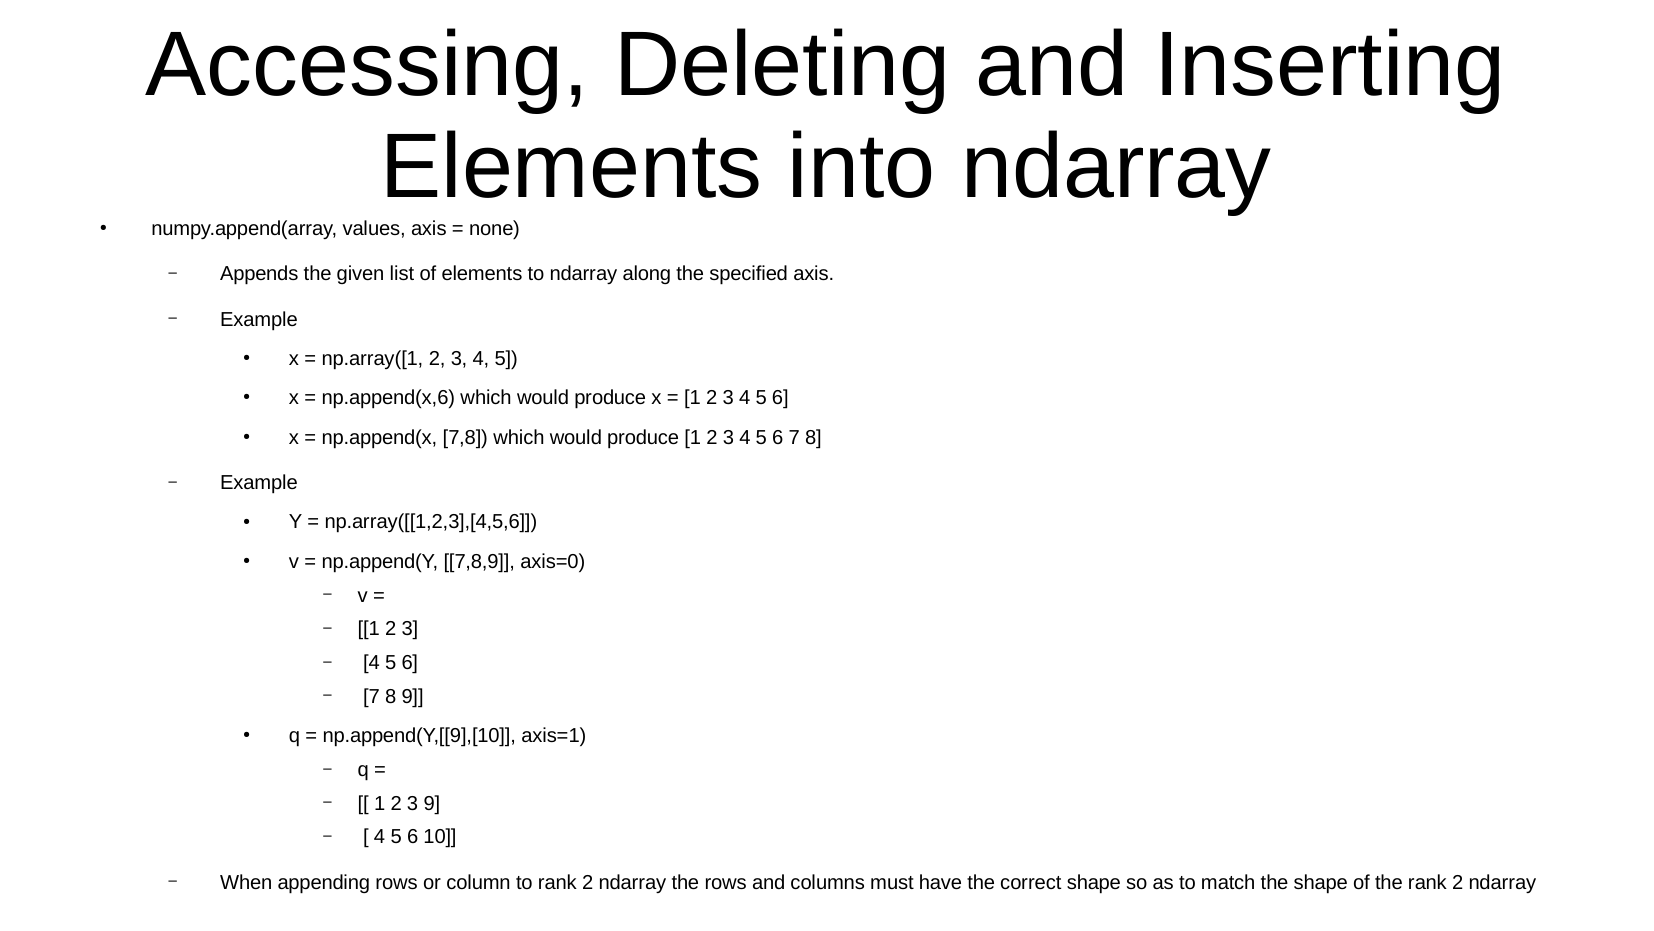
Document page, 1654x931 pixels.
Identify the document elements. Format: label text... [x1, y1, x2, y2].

list numpy.append(array, values, axis = none) Appends the given list of elements to ndarray along the specified axis. Example x = np.array([1, 2, 3, 4, 5]) x = np.append(x,6) which would produce x = [1 2 3 4 5 6] x = np.append(x, [7,8]) which would produce [1 2 3 4 5 6 7 8] Example Y = np.array([[1,2,3],[4,5,6]]) v = np.append(Y, [[7,8,9]], axis=0) v = [[1 2 3] [4 5 6] [7 8 9]] q = np.append(Y,[[9],[10]], axis=1) q = [[ 1 2 3 9] [ 4 5 6 10]] When appending rows or column to rank 2 ndarray the rows and columns must have the correct shape so as to match the shape of the rank 2 ndarray [82, 217, 1621, 901]
title Accessing, Deleting and Inserting Elements into ndarray [82, 12, 1571, 217]
